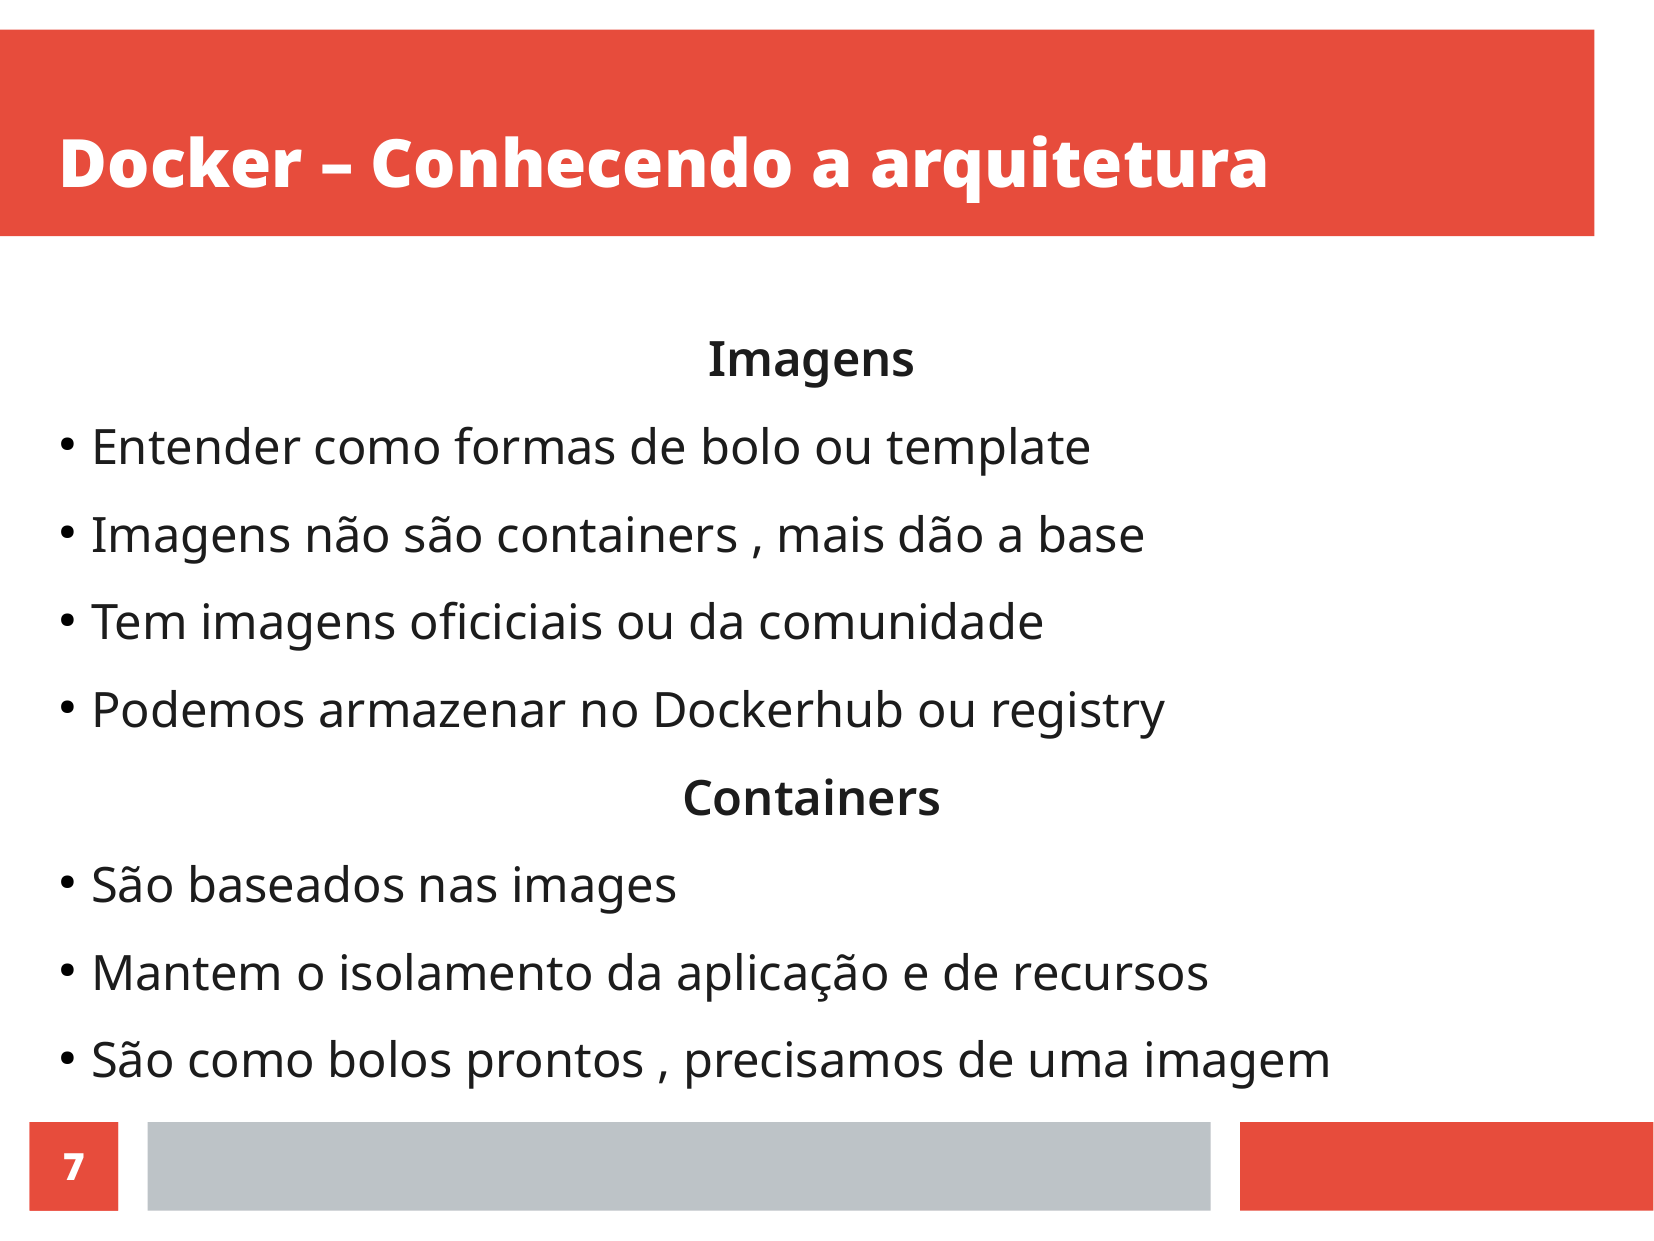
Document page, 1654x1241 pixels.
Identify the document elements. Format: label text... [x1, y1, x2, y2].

title Docker – Conhecendo a arquitetura [59, 59, 1595, 207]
list Imagens Entender como formas de bolo ou template Imagens não são containers , mais dão a base Tem imagens oficiciais ou da comunidade Podemos armazenar no Dockerhub ou registry Containers São baseados nas images Mantem o isolamento da aplicação e de recursos São como bolos prontos , precisamos de uma imagem [59, 324, 1565, 1093]
